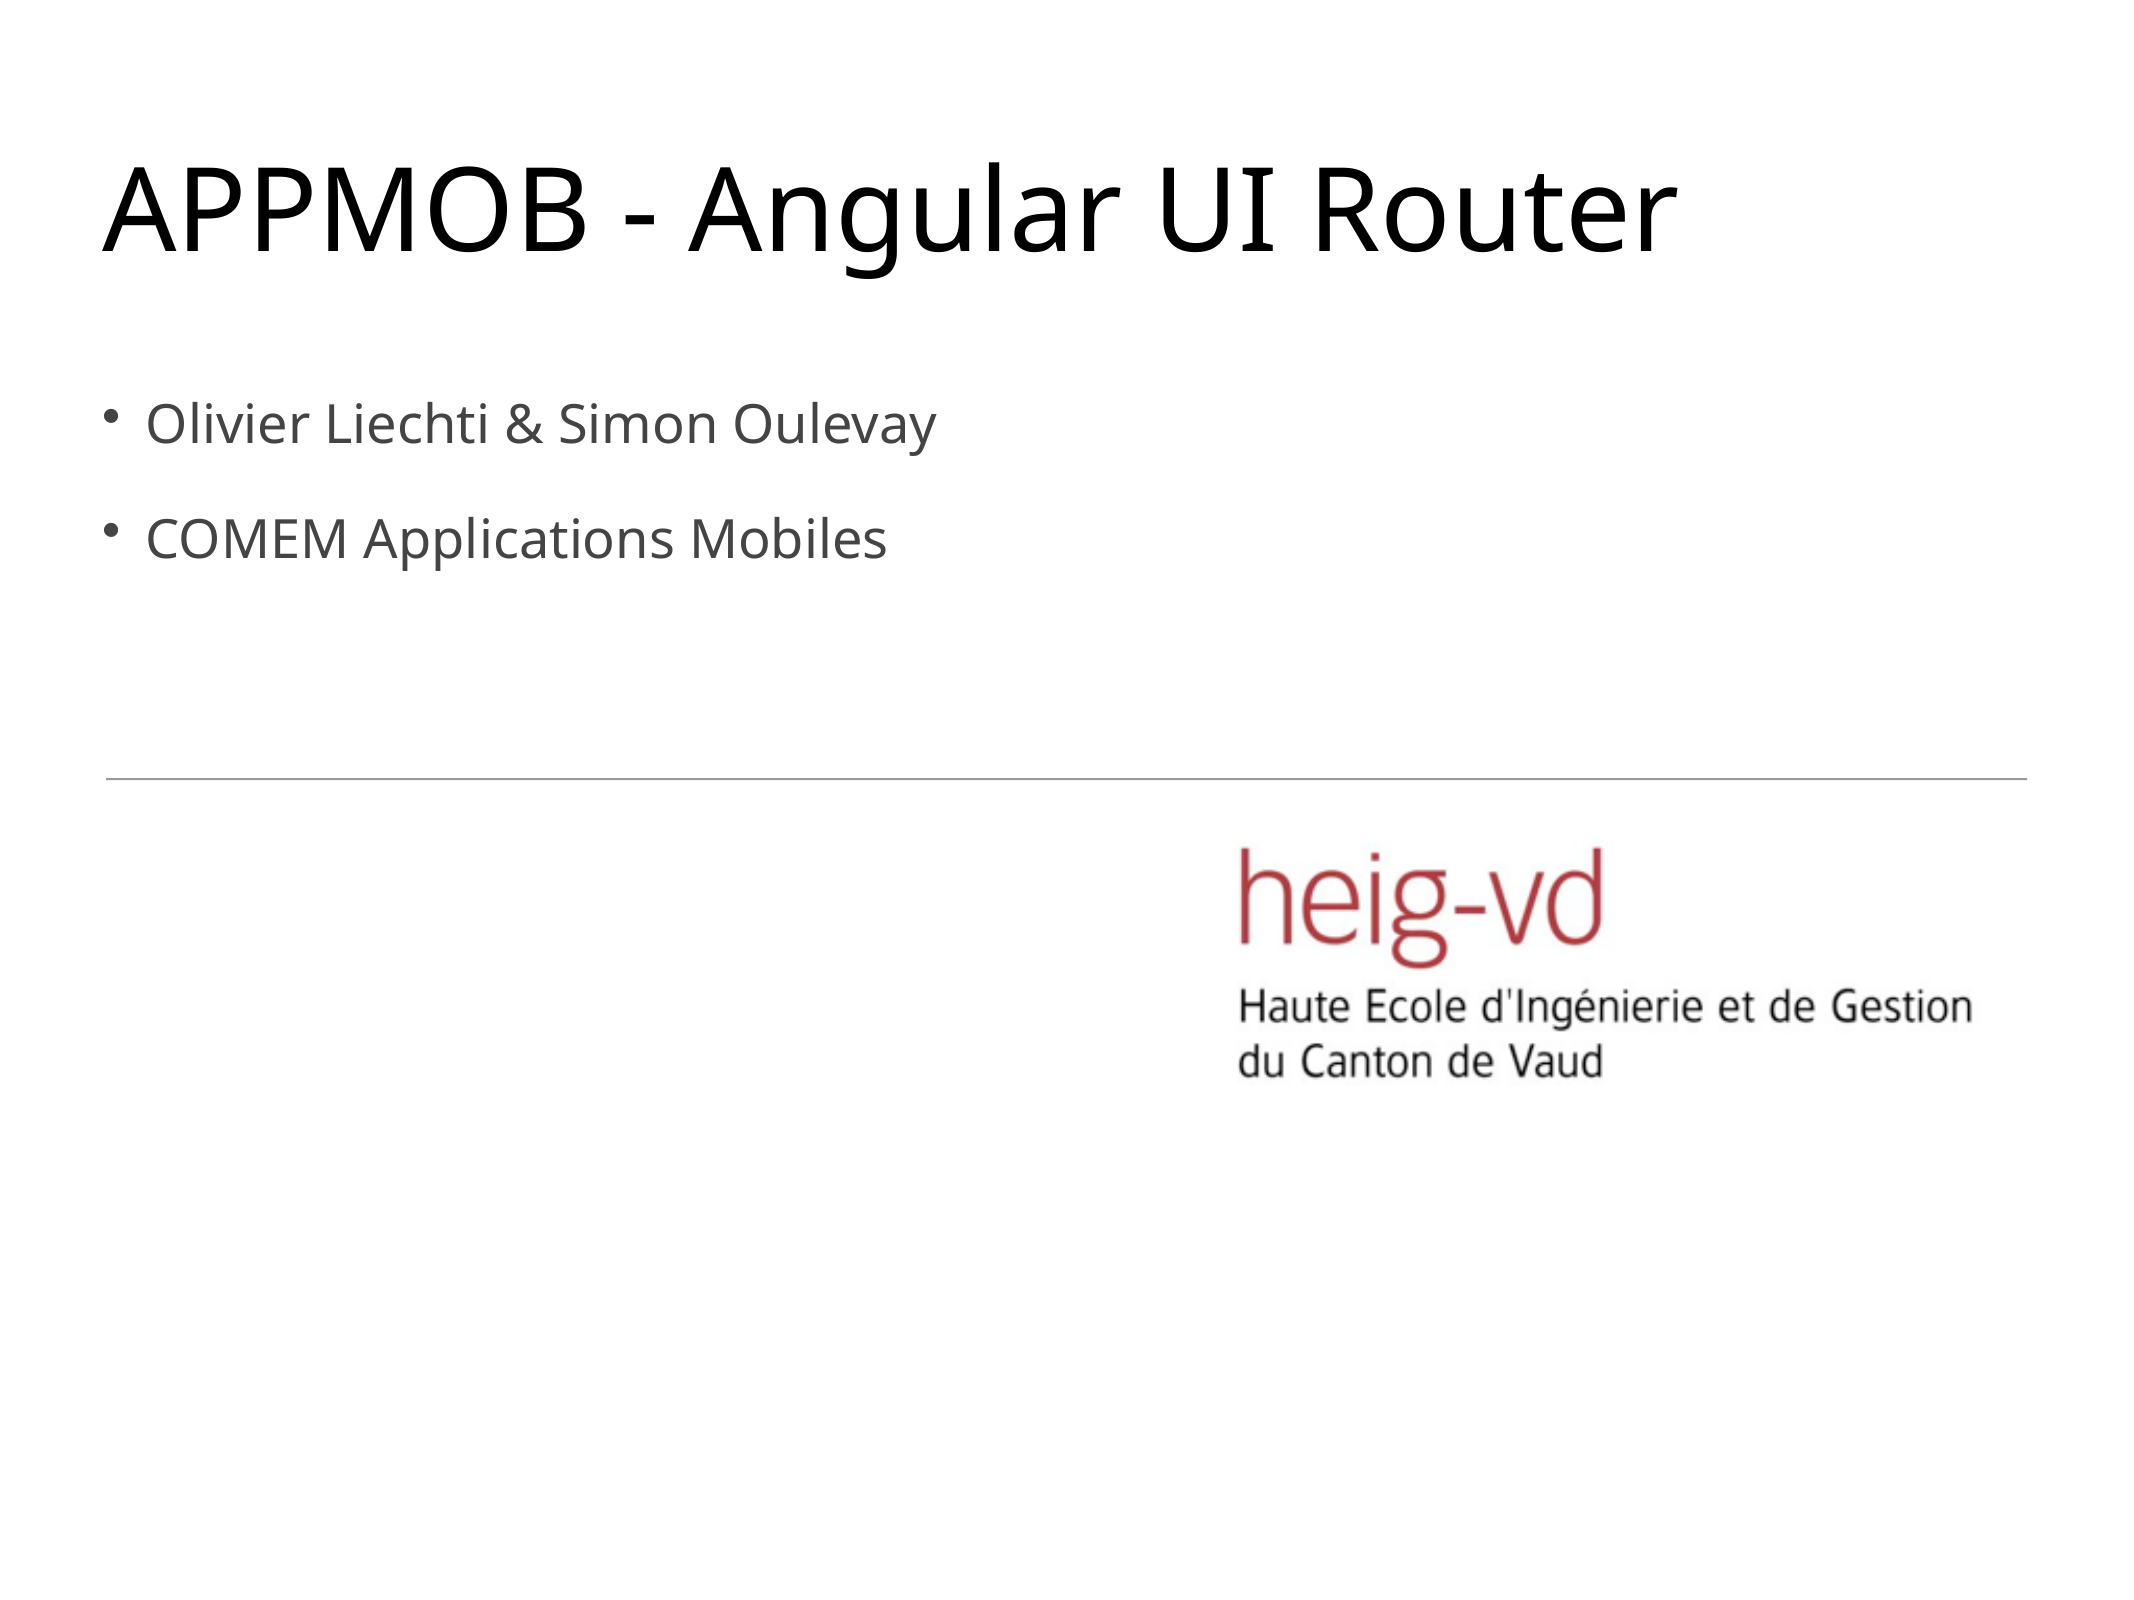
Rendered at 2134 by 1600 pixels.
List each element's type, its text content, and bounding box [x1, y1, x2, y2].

subtitle Olivier Liechti & Simon Oulevay COMEM Applications Mobiles [93, 381, 2040, 1459]
title APPMOB - Angular UI Router [93, 54, 2040, 284]
